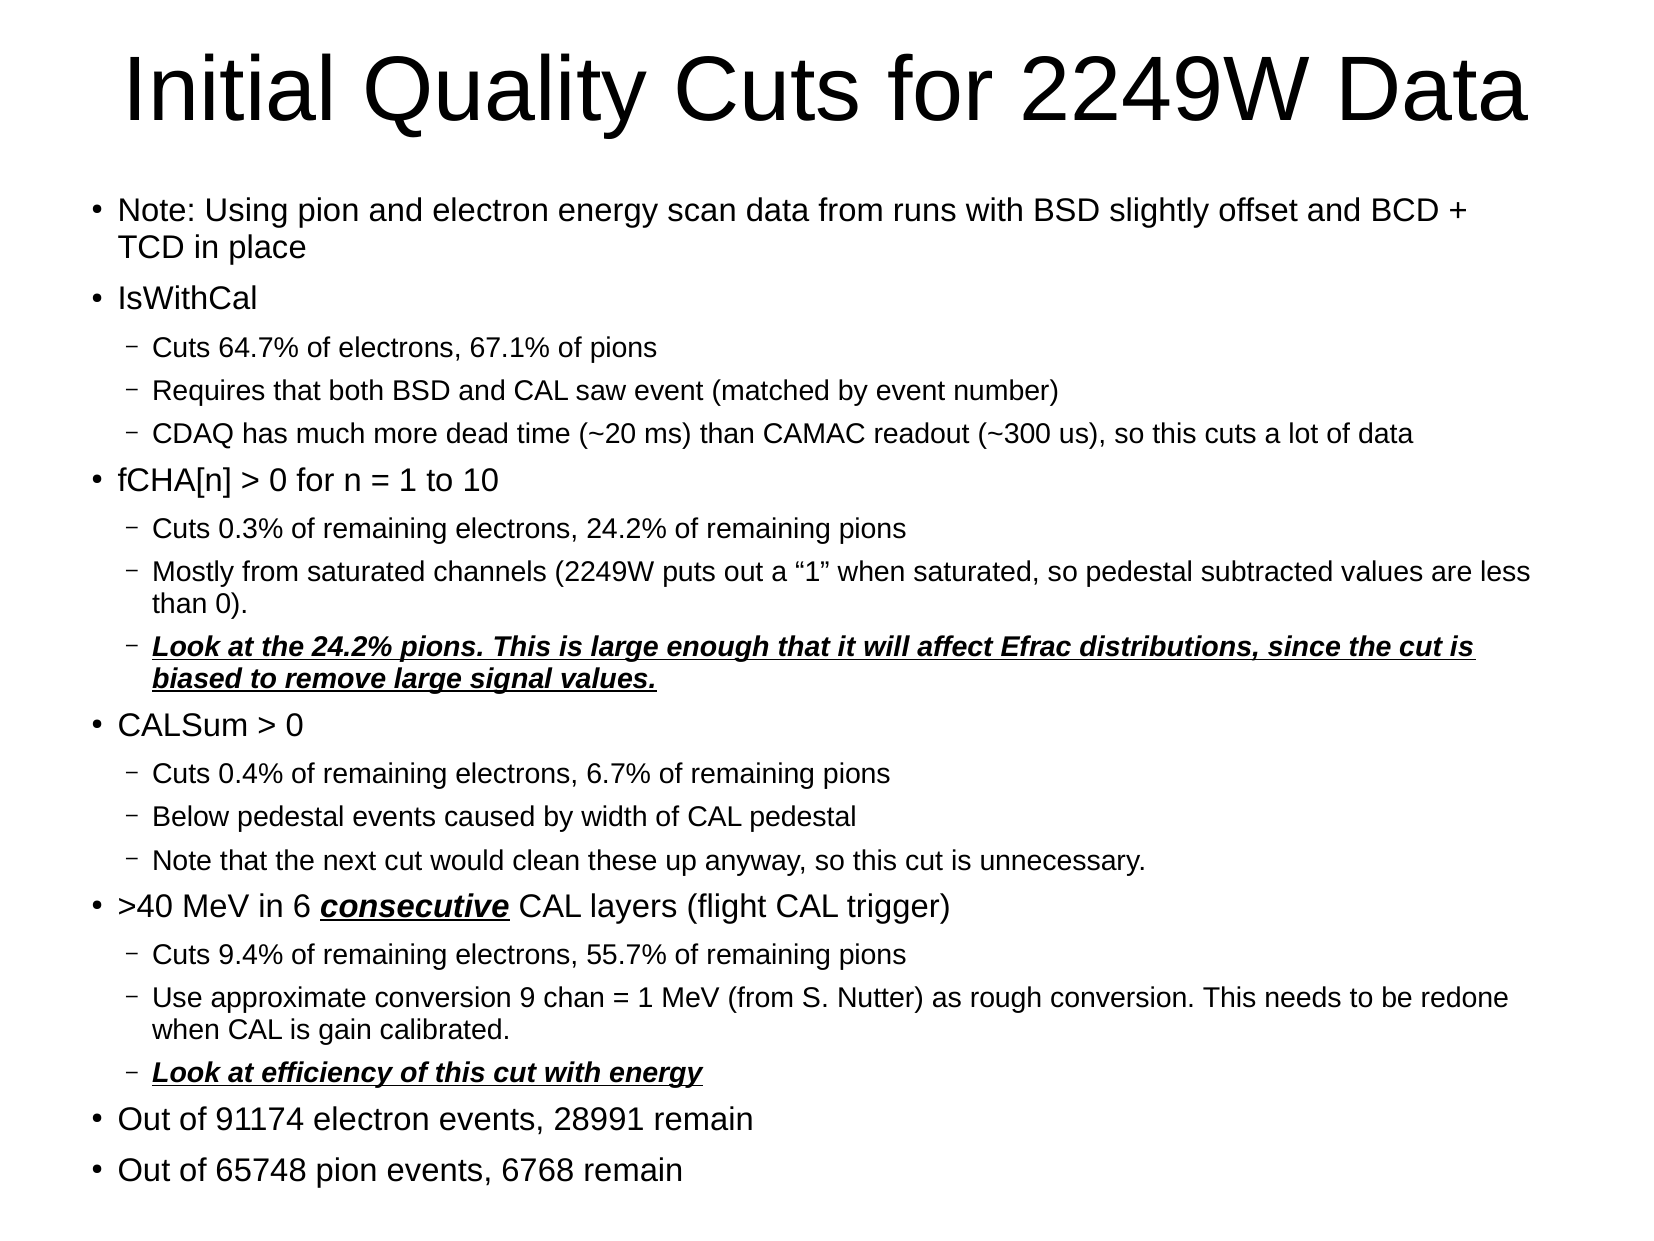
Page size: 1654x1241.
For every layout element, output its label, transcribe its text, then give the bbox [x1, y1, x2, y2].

list Note: Using pion and electron energy scan data from runs with BSD slightly offset and BCD + TCD in place IsWithCal Cuts 64.7% of electrons, 67.1% of pions Requires that both BSD and CAL saw event (matched by event number) CDAQ has much more dead time (~20 ms) than CAMAC readout (~300 us), so this cuts a lot of data fCHA[n] > 0 for n = 1 to 10 Cuts 0.3% of remaining electrons, 24.2% of remaining pions Mostly from saturated channels (2249W puts out a “1” when saturated, so pedestal subtracted values are less than 0). Look at the 24.2% pions. This is large enough that it will affect Efrac distributions, since the cut is biased to remove large signal values. CALSum > 0 Cuts 0.4% of remaining electrons, 6.7% of remaining pions Below pedestal events caused by width of CAL pedestal Note that the next cut would clean these up anyway, so this cut is unnecessary. >40 MeV in 6 consecutive CAL layers (flight CAL trigger) Cuts 9.4% of remaining electrons, 55.7% of remaining pions Use approximate conversion 9 chan = 1 MeV (from S. Nutter) as rough conversion. This needs to be redone when CAL is gain calibrated. Look at efficiency of this cut with energy Out of 91174 electron events, 28991 remain Out of 65748 pion events, 6768 remain [82, 193, 1538, 1200]
title Initial Quality Cuts for 2249W Data [82, 0, 1571, 193]
